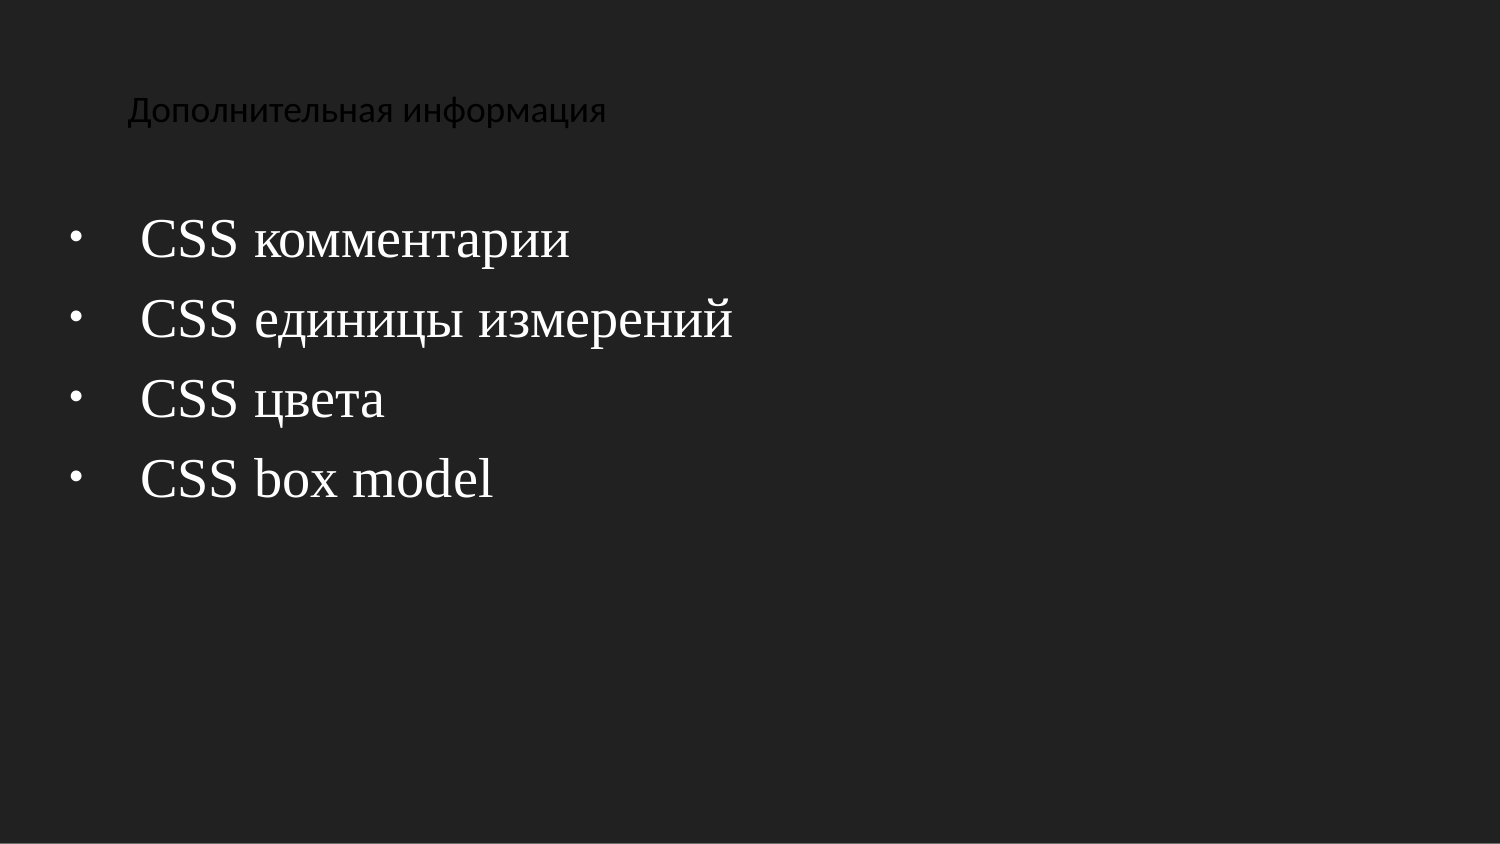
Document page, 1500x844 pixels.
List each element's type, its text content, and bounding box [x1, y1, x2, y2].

text_box CSS комментарии CSS единицы измерений CSS цвета CSS box model [66, 188, 839, 509]
title Дополнительная информация [63, 82, 679, 226]
